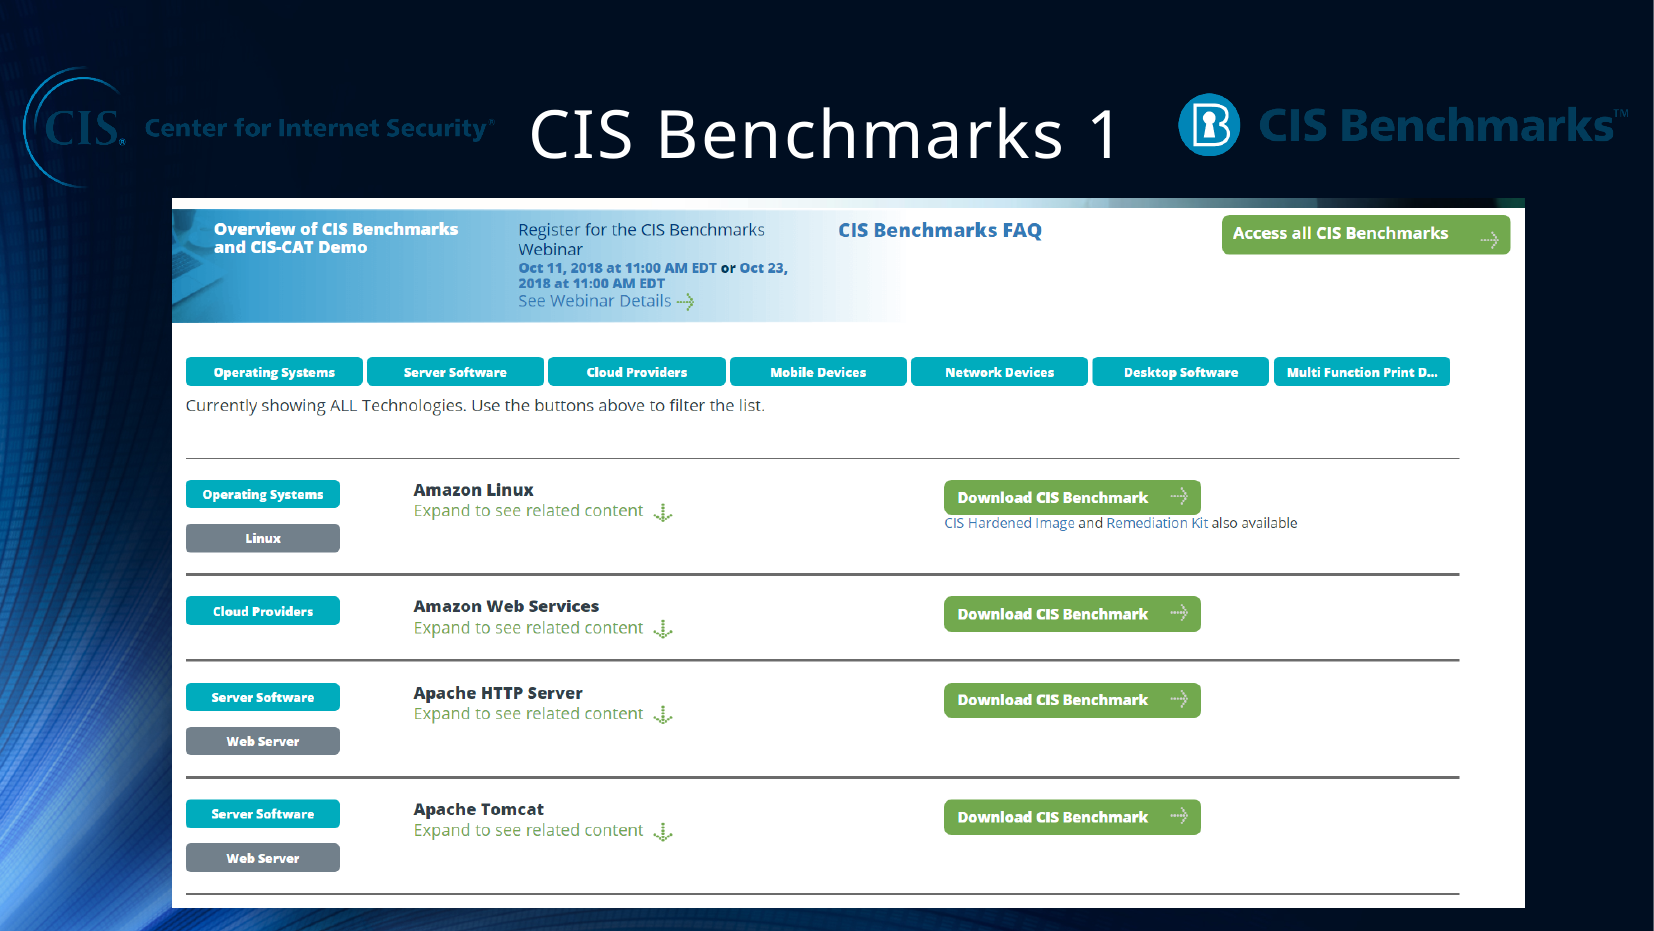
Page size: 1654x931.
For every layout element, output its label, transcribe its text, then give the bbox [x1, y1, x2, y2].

title CIS Benchmarks 1 [206, 18, 1447, 198]
picture [0, 0, 1654, 931]
